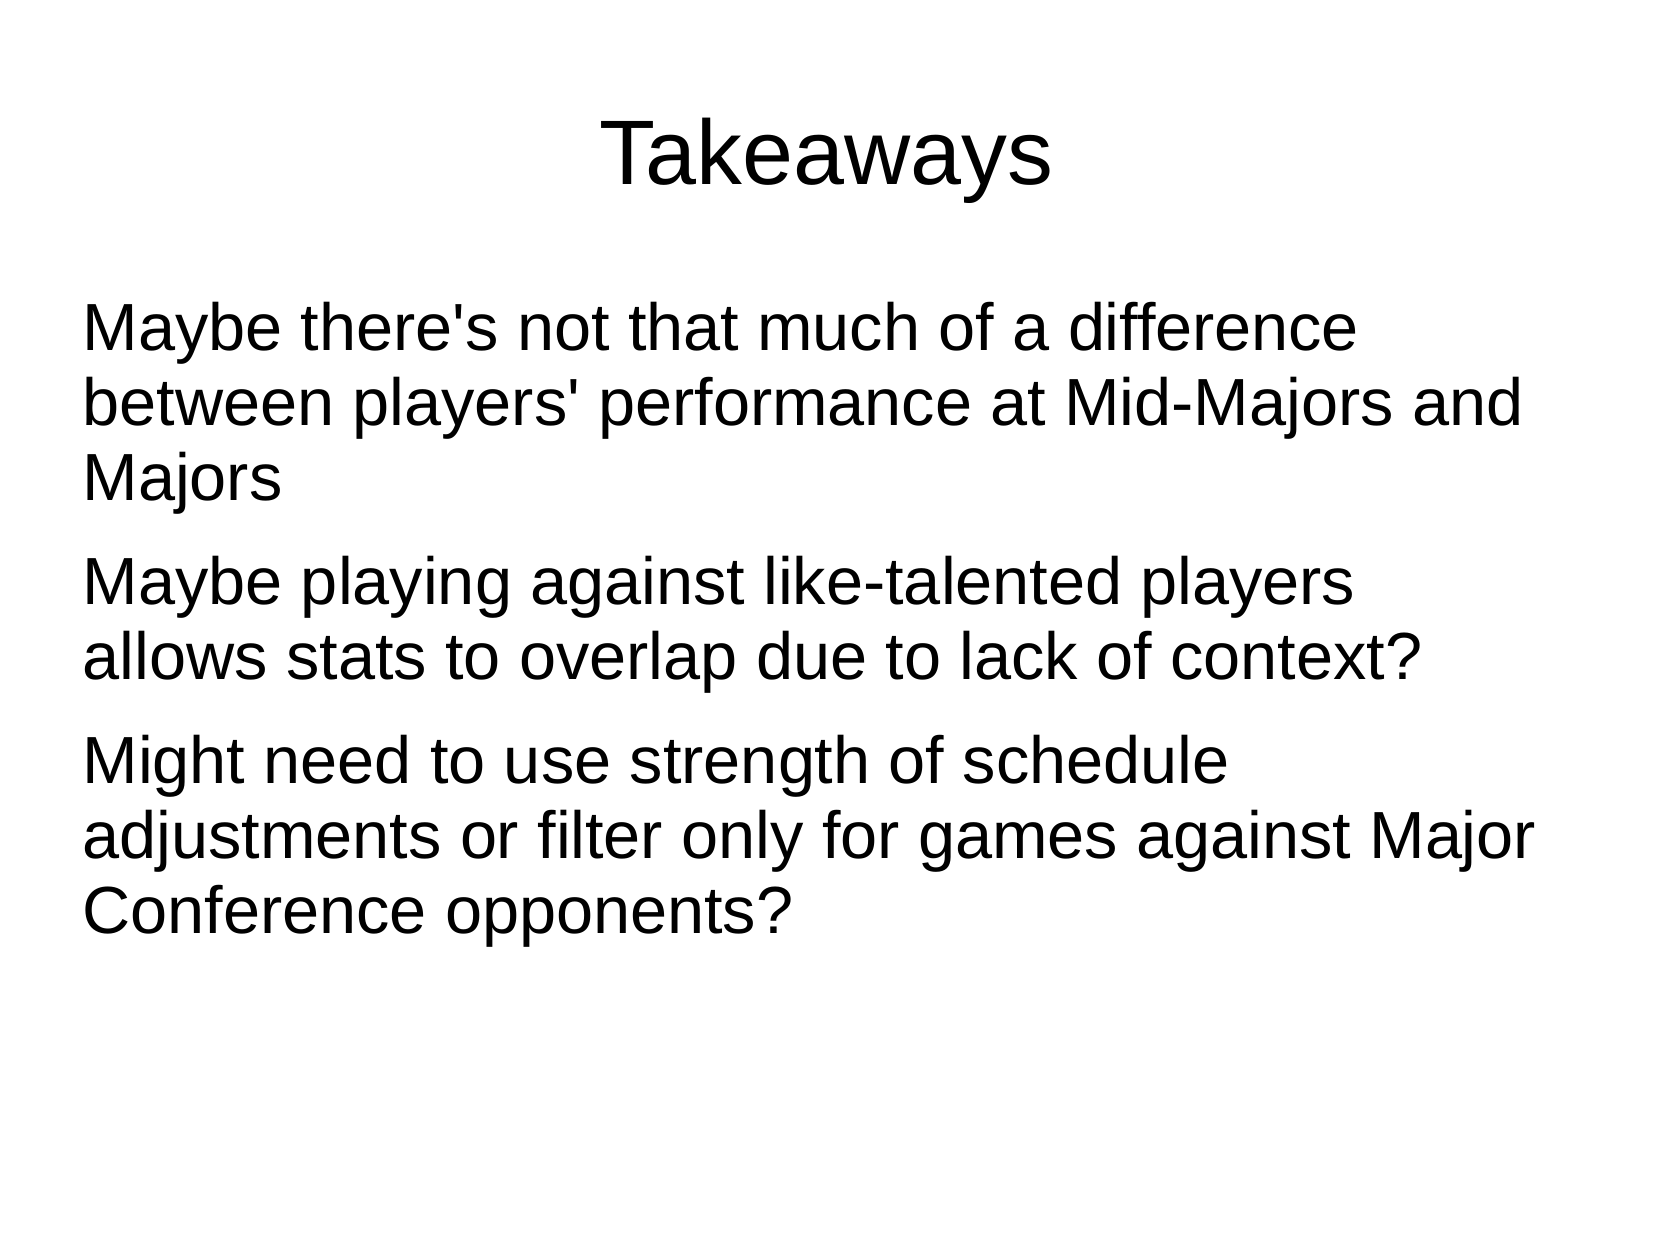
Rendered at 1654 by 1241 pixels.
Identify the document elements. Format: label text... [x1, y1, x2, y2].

list Maybe there's not that much of a difference between players' performance at Mid-Majors and Majors Maybe playing against like-talented players allows stats to overlap due to lack of context? Might need to use strength of schedule adjustments or filter only for games against Major Conference opponents? [82, 290, 1538, 1010]
title Takeaways [82, 49, 1571, 257]
